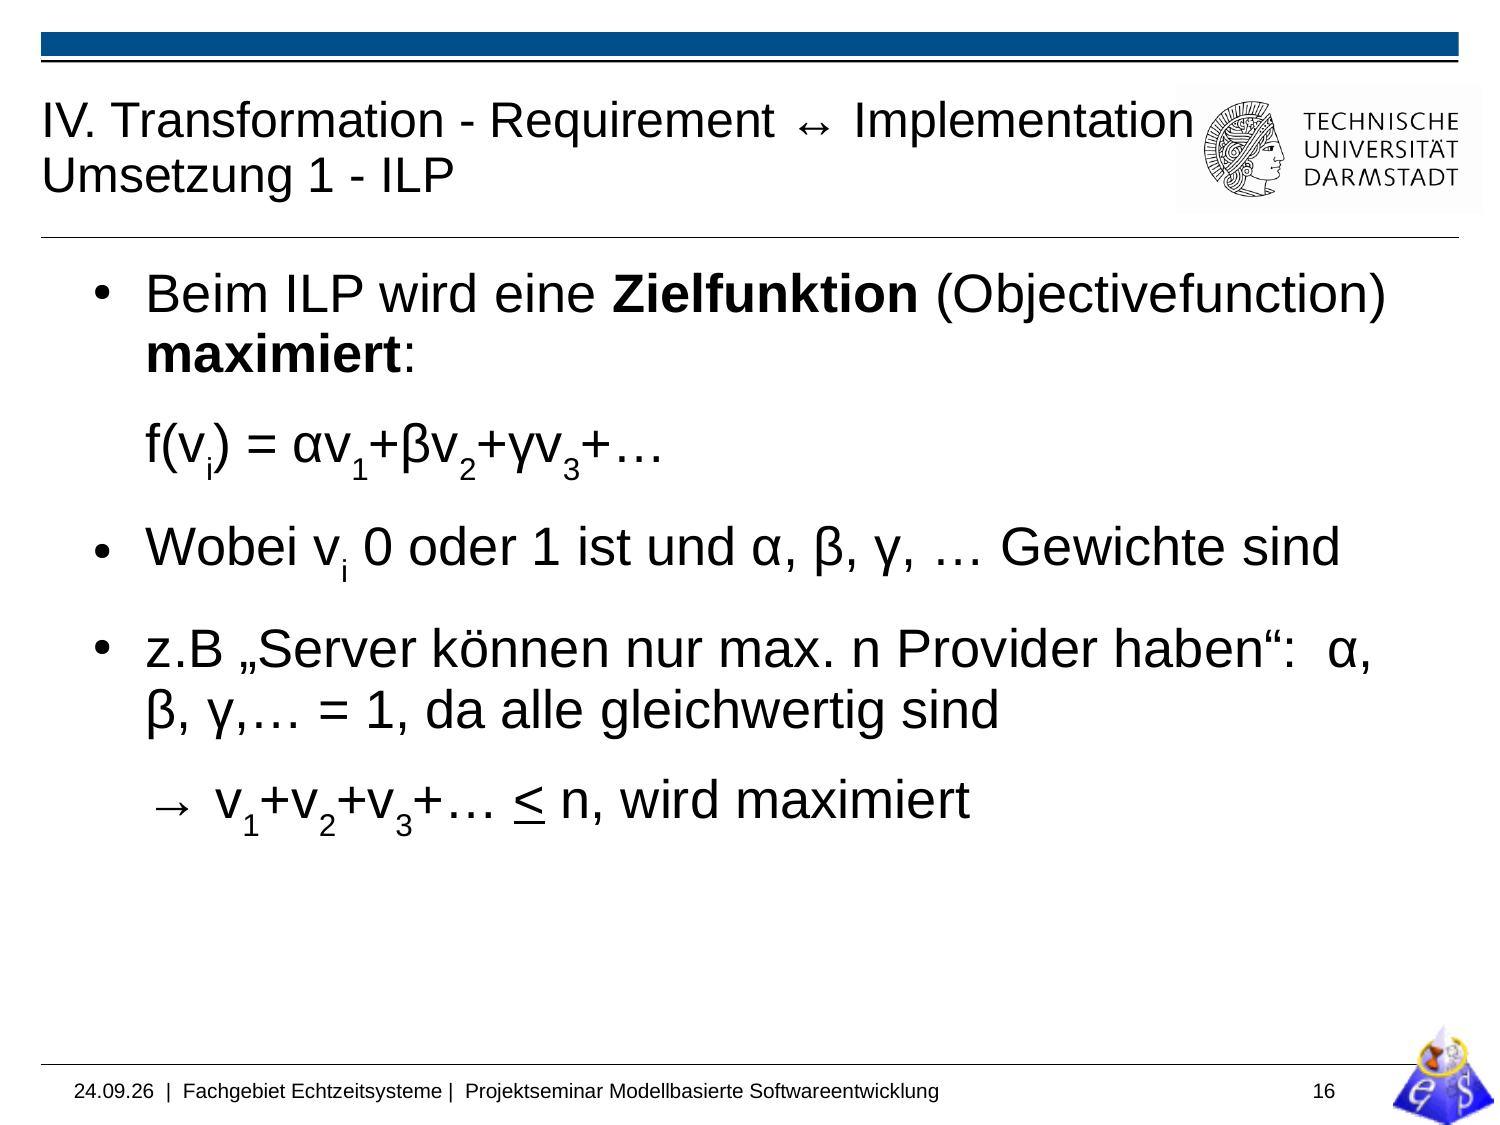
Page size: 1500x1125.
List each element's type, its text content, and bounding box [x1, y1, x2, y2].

picture [1217, 84, 1483, 214]
list Beim ILP wird eine Zielfunktion (Objectivefunction) maximiert: f(vi) = αv1+βv2+γv3+… Wobei vi 0 oder 1 ist und α, β, γ, … Gewichte sind z.B „Server können nur max. n Provider haben“: α, β, γ,… = 1, da alle gleichwertig sind → v1+v2+v3+… < n, wird maximiert [75, 263, 1425, 916]
title IV. Transformation - Requirement ↔ Implementation Umsetzung 1 - ILP [41, 62, 1217, 233]
picture [1393, 1023, 1494, 1125]
